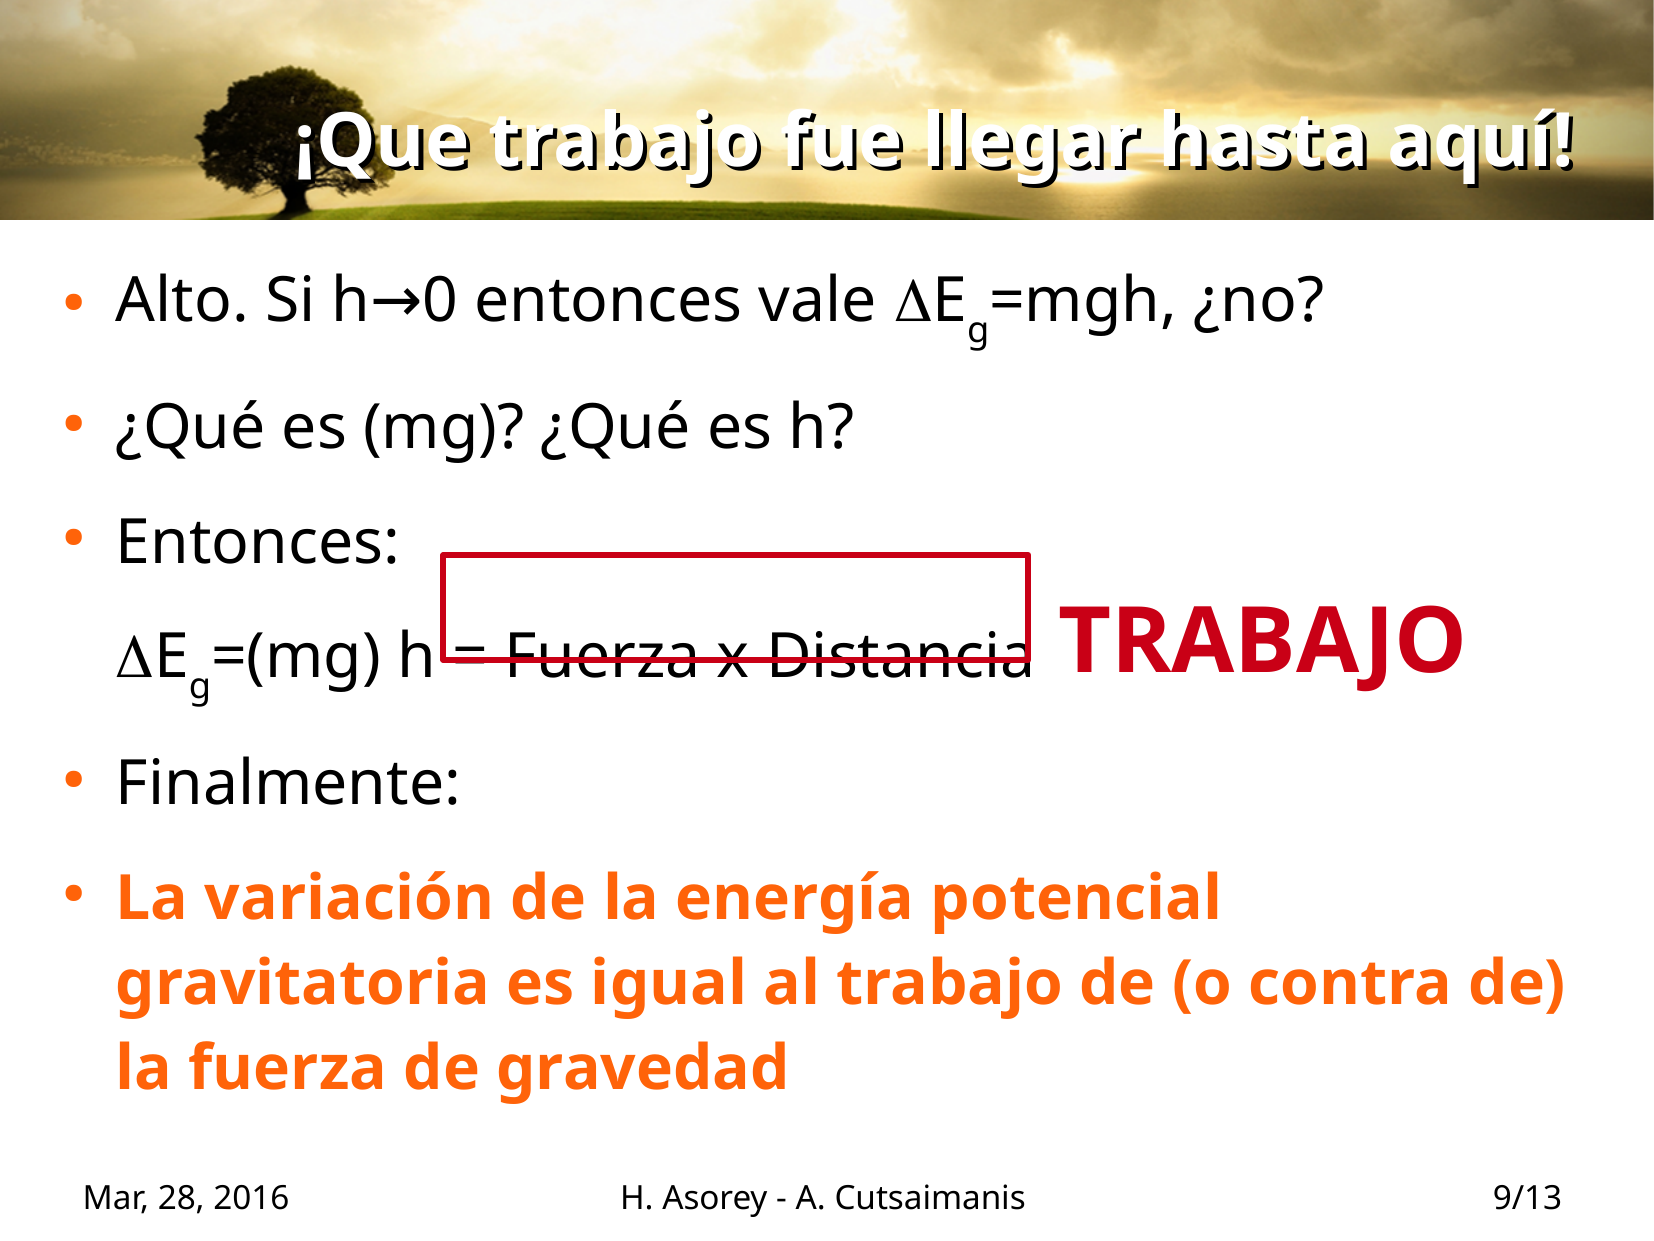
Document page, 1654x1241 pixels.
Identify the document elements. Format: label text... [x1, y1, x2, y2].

title ¡Que trabajo fue llegar hasta aquí! [86, 49, 1576, 226]
list Alto. Si h→0 entonces vale DEg=mgh, ¿no? ¿Qué es (mg)? ¿Qué es h? Entonces: DEg=(mg) h = Fuerza x Distancia Finalmente: La variación de la energía potencial gravitatoria es igual al trabajo de (o contra de) la fuerza de gravedad [45, 255, 1606, 1156]
picture [0, 0, 1654, 220]
text_box TRABAJO [1043, 567, 1561, 650]
